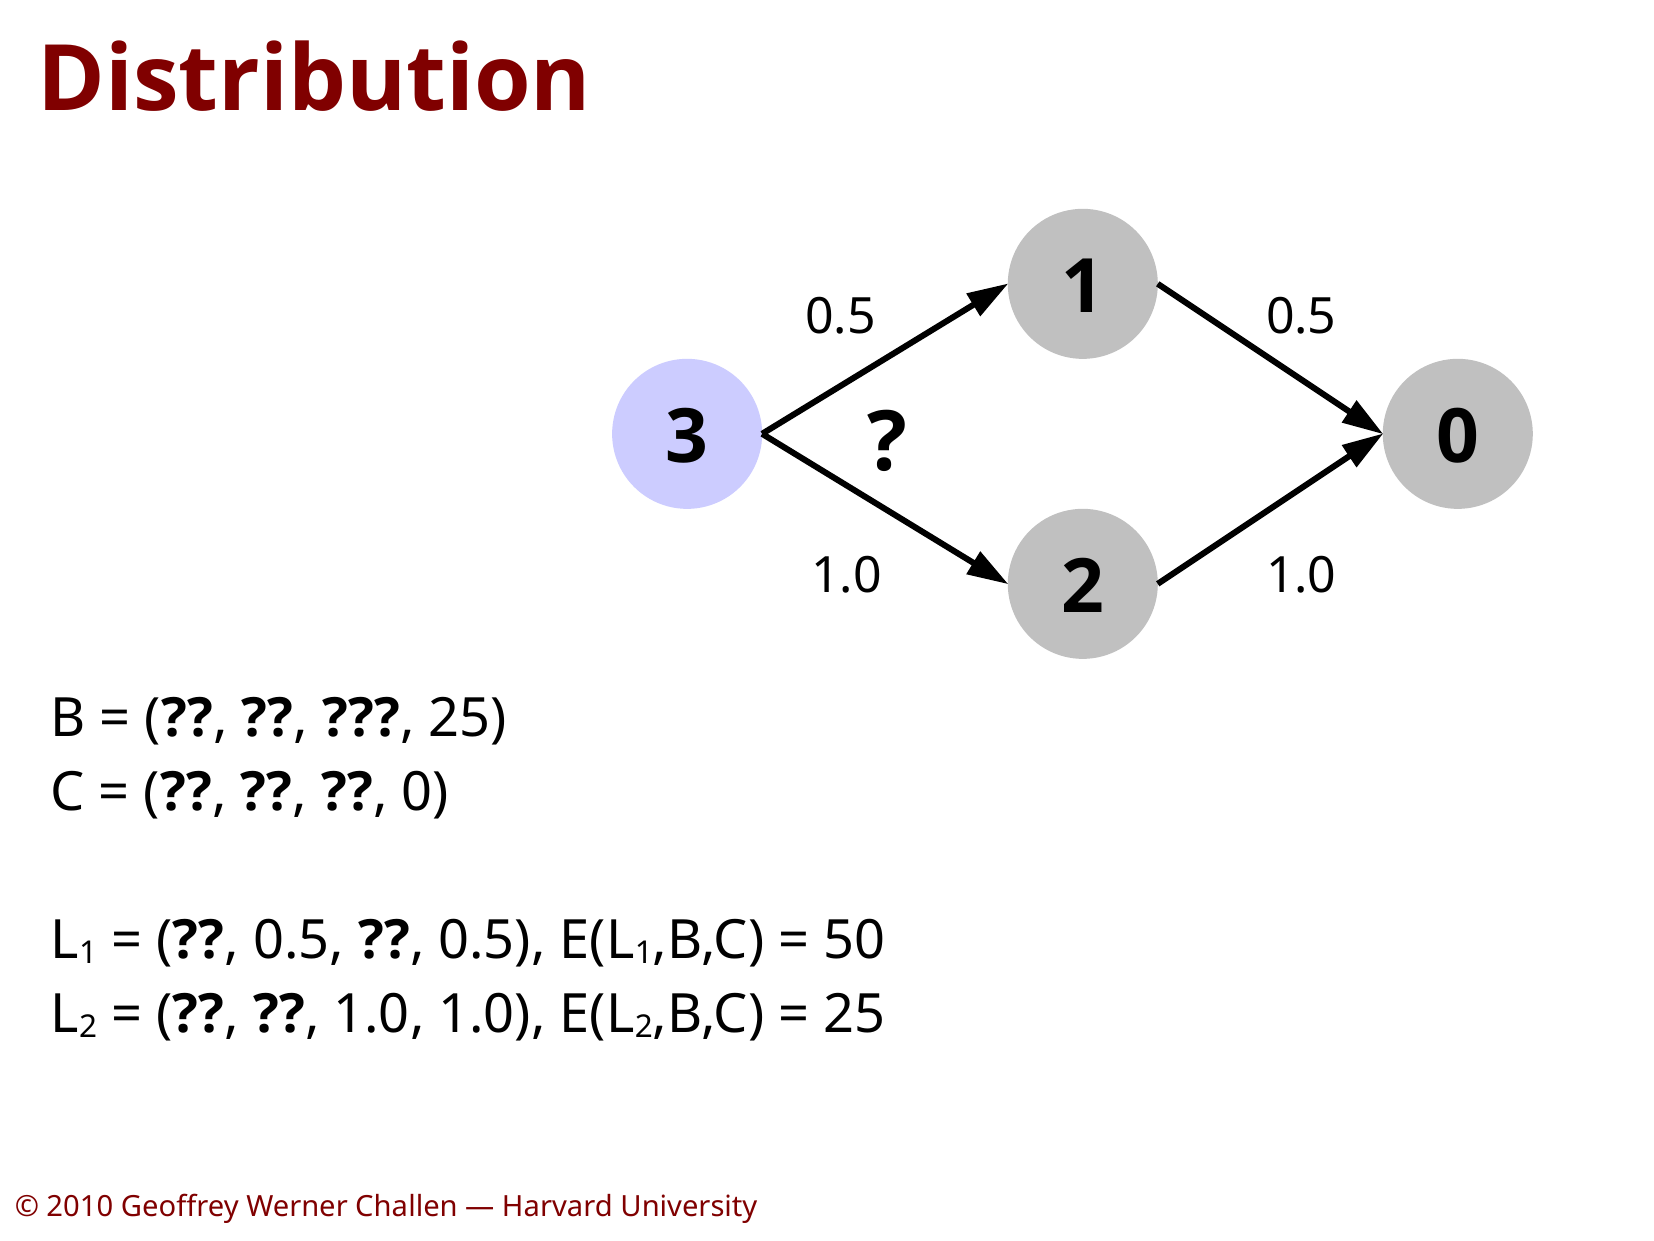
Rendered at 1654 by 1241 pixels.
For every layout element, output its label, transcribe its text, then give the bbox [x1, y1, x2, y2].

text_box B = (??, ??, ???, 25) C = (??, ??, ??, 0) L1 = (??, 0.5, ??, 0.5), E(L1,B,C) = 50 L2 = (??, ??, 1.0, 1.0), E(L2,B,C) = 25 [35, 671, 1090, 1041]
title Distribution [0, 7, 1654, 143]
text_box 1 [1007, 208, 1158, 359]
text_box 0.5 [790, 272, 900, 346]
text_box 2 [1007, 508, 1158, 659]
text_box ? [853, 374, 925, 487]
text_box 1.0 [1251, 532, 1360, 606]
text_box 3 [612, 358, 763, 509]
text_box 0 [1382, 358, 1533, 509]
text_box 1.0 [796, 532, 906, 606]
text_box 0.5 [1251, 272, 1360, 346]
